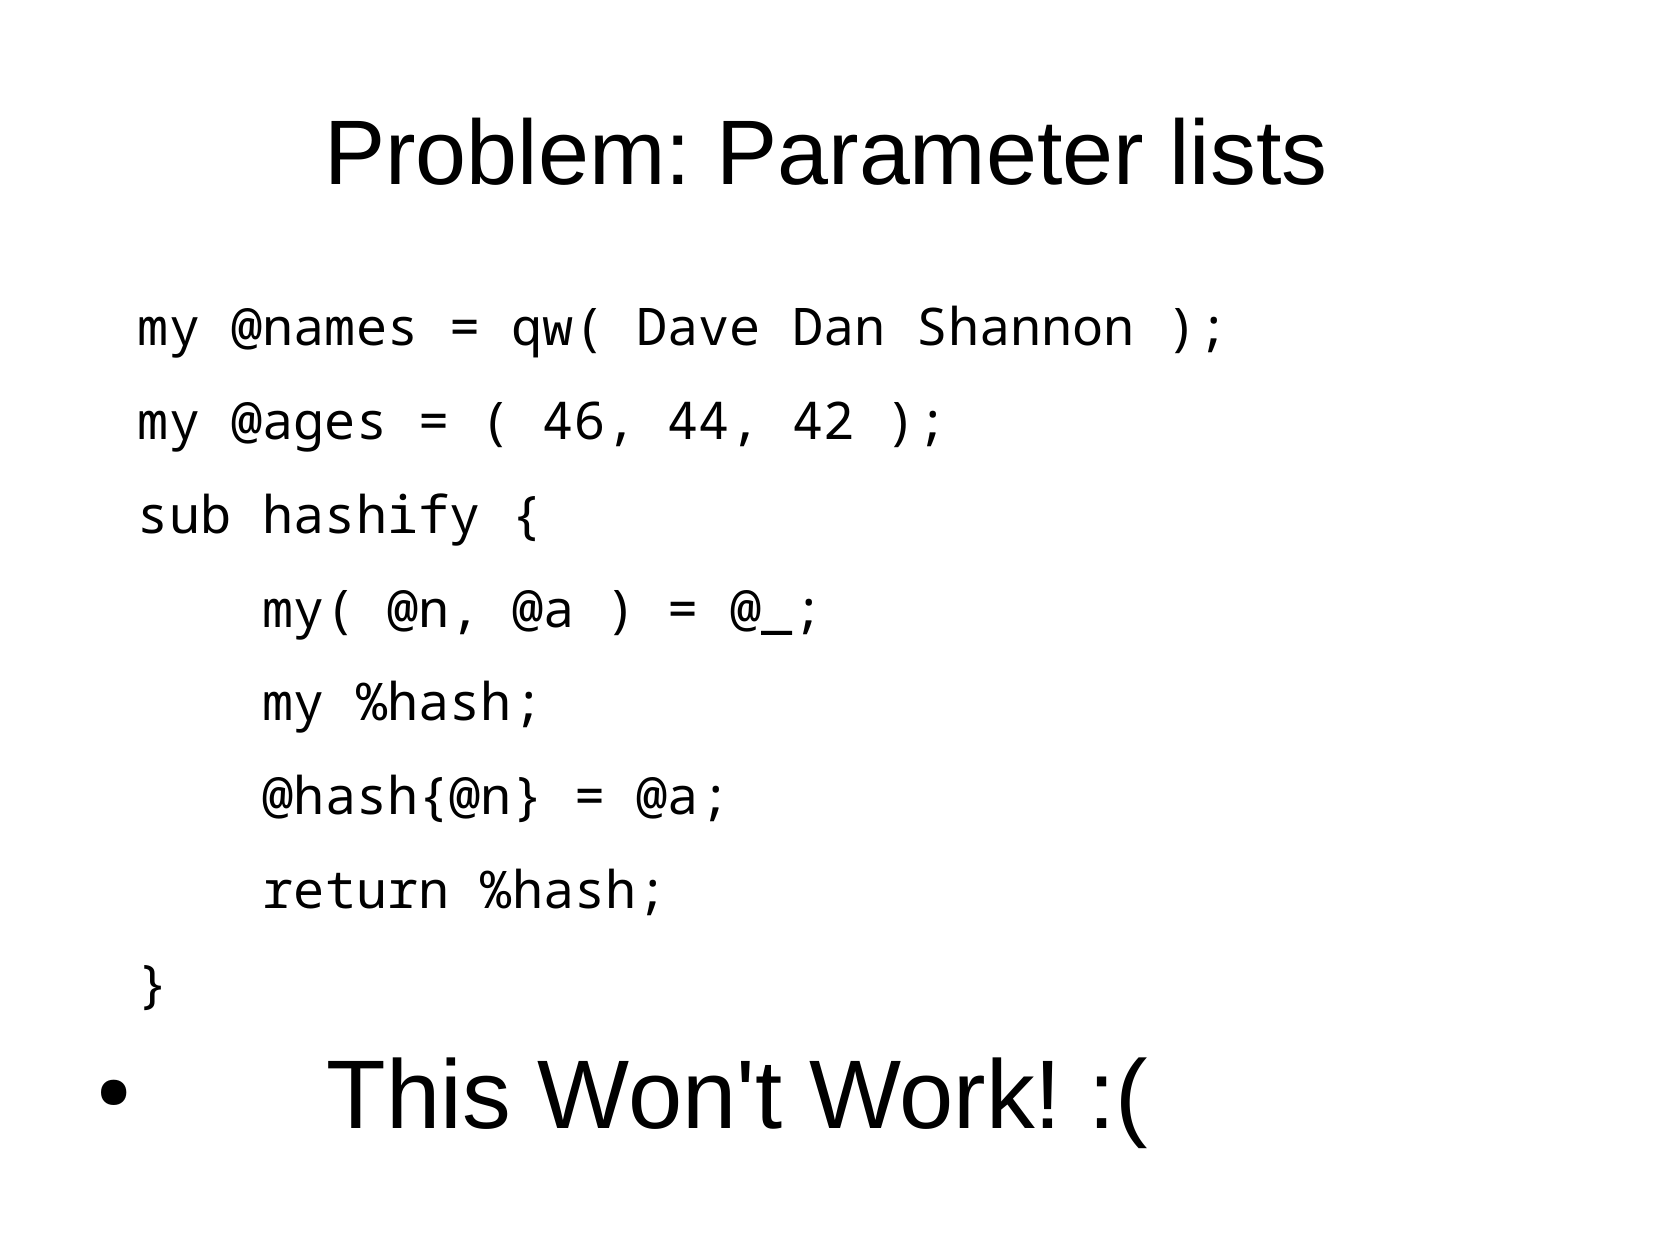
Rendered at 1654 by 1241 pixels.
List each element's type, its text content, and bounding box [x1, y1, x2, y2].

title Problem: Parameter lists [82, 49, 1571, 257]
list my @names = qw( Dave Dan Shannon ); my @ages = ( 46, 44, 42 ); sub hashify { my( @n, @a ) = @_; my %hash; @hash{@n} = @a; return %hash; } This Won't Work! :( [82, 290, 1571, 1156]
